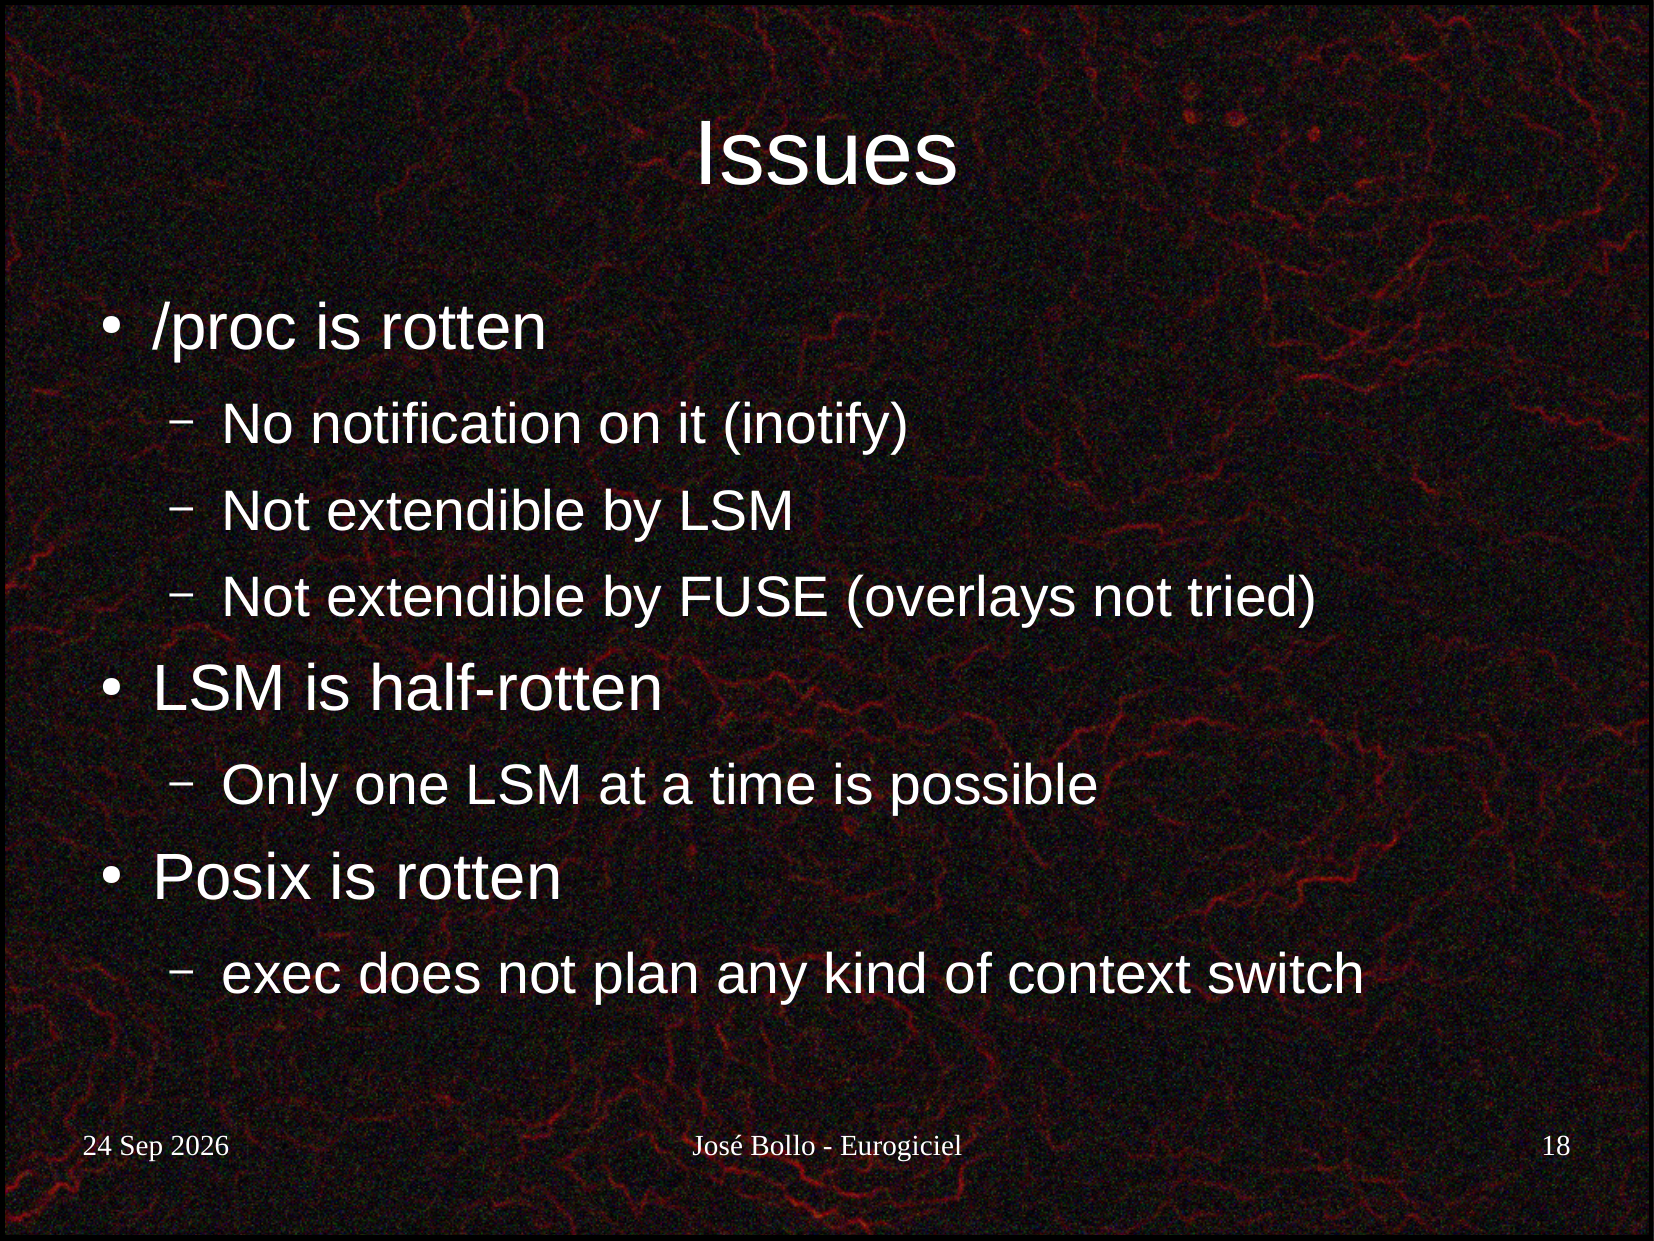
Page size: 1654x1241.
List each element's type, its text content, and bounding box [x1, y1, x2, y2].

picture [5, 5, 1649, 1235]
title Issues [82, 49, 1571, 257]
list /proc is rotten No notification on it (inotify) Not extendible by LSM Not extendible by FUSE (overlays not tried) LSM is half-rotten Only one LSM at a time is possible Posix is rotten exec does not plan any kind of context switch [82, 290, 1571, 1010]
